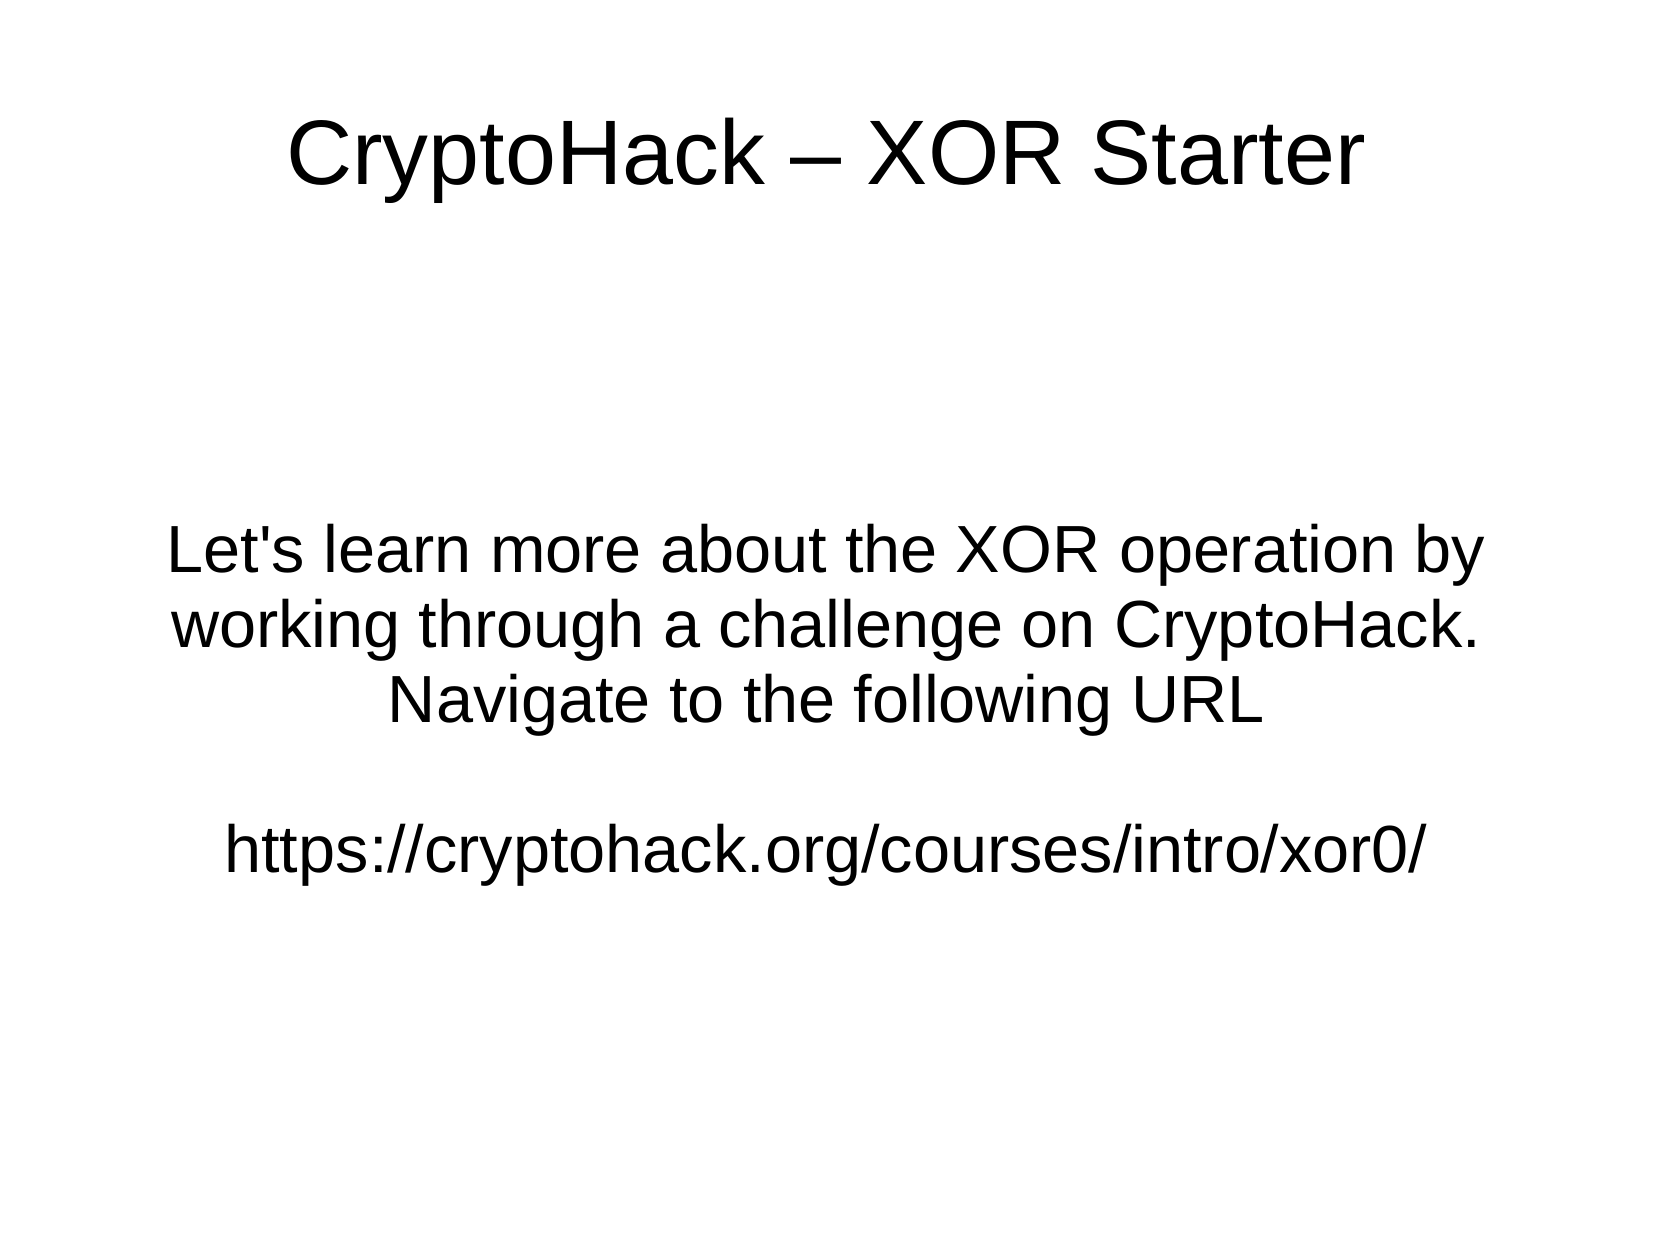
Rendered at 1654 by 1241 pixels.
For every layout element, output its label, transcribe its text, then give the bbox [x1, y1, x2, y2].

title CryptoHack – XOR Starter [82, 49, 1571, 257]
subtitle Let's learn more about the XOR operation by working through a challenge on CryptoHack. Navigate to the following URL https://cryptohack.org/courses/intro/xor0/ [82, 290, 1571, 1109]
